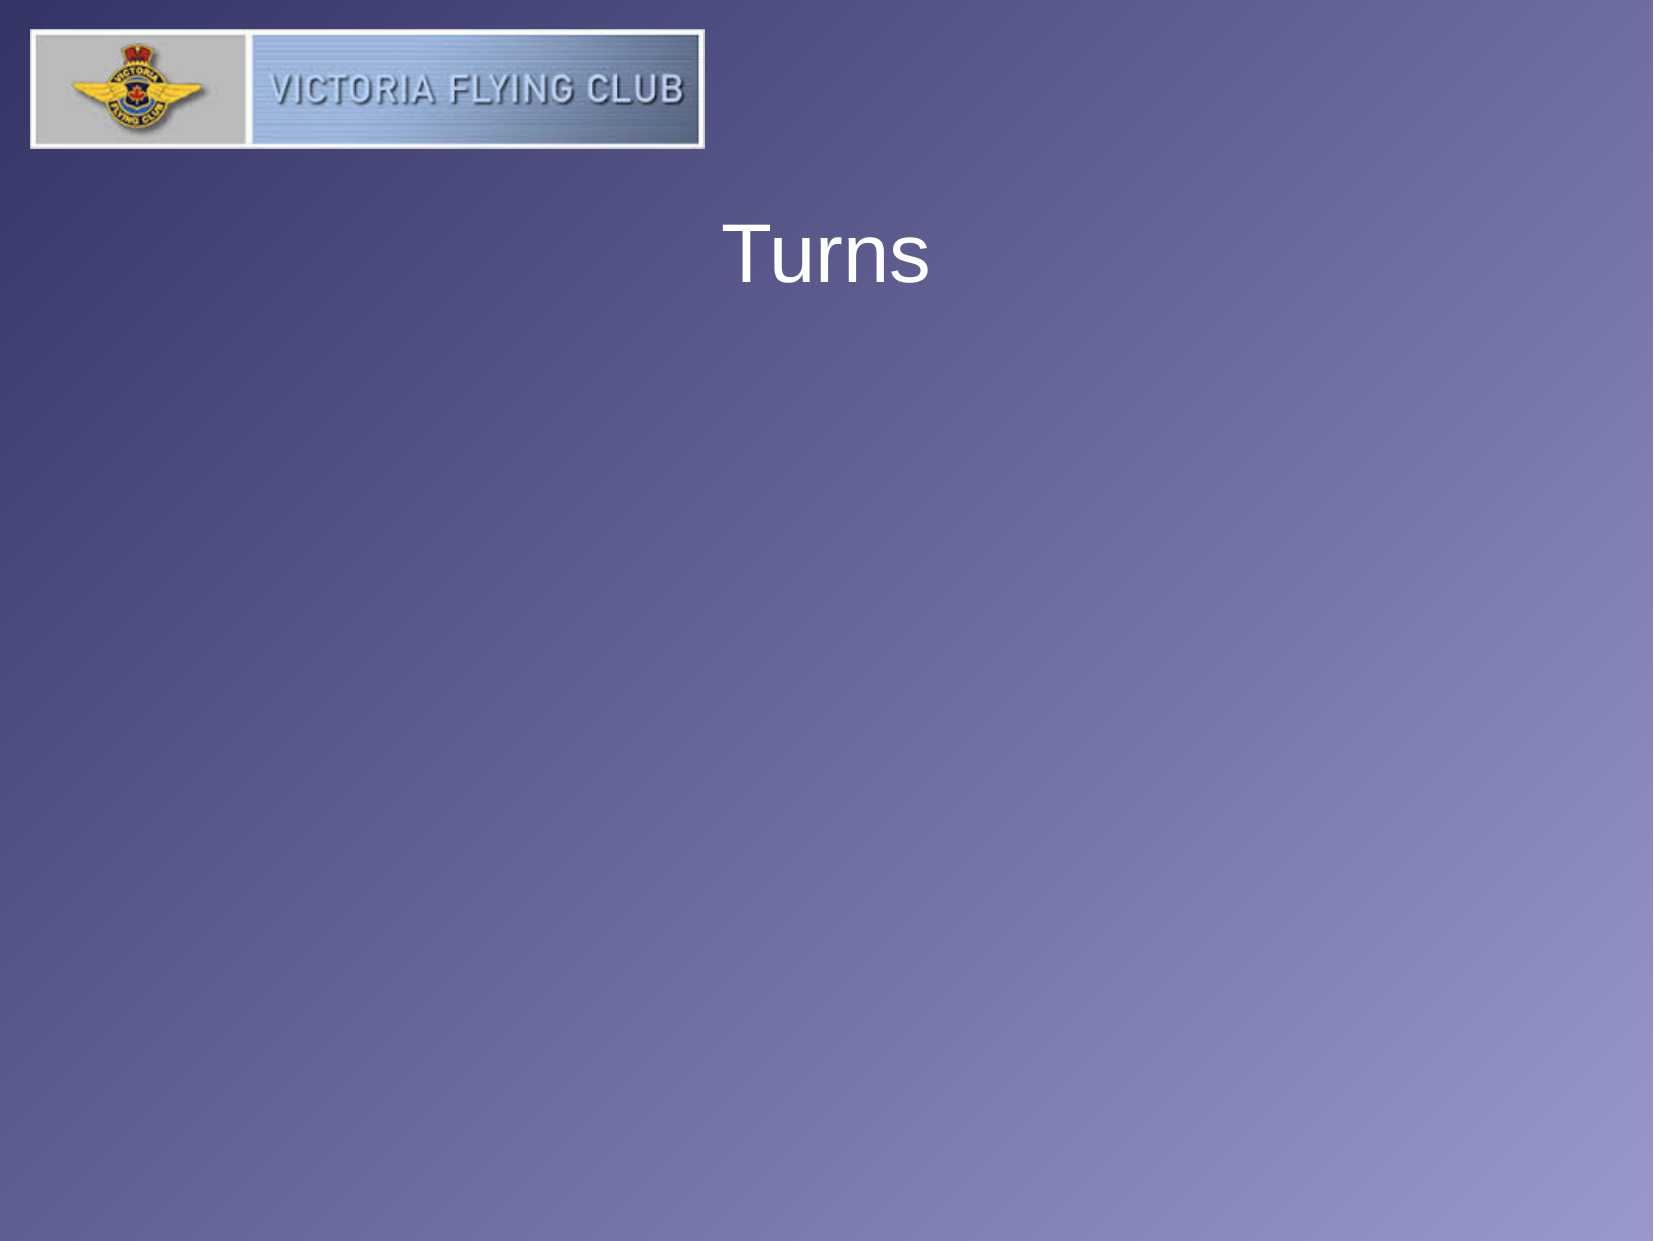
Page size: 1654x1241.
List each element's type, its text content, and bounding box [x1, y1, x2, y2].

title Turns [82, 150, 1571, 358]
picture [30, 29, 705, 149]
